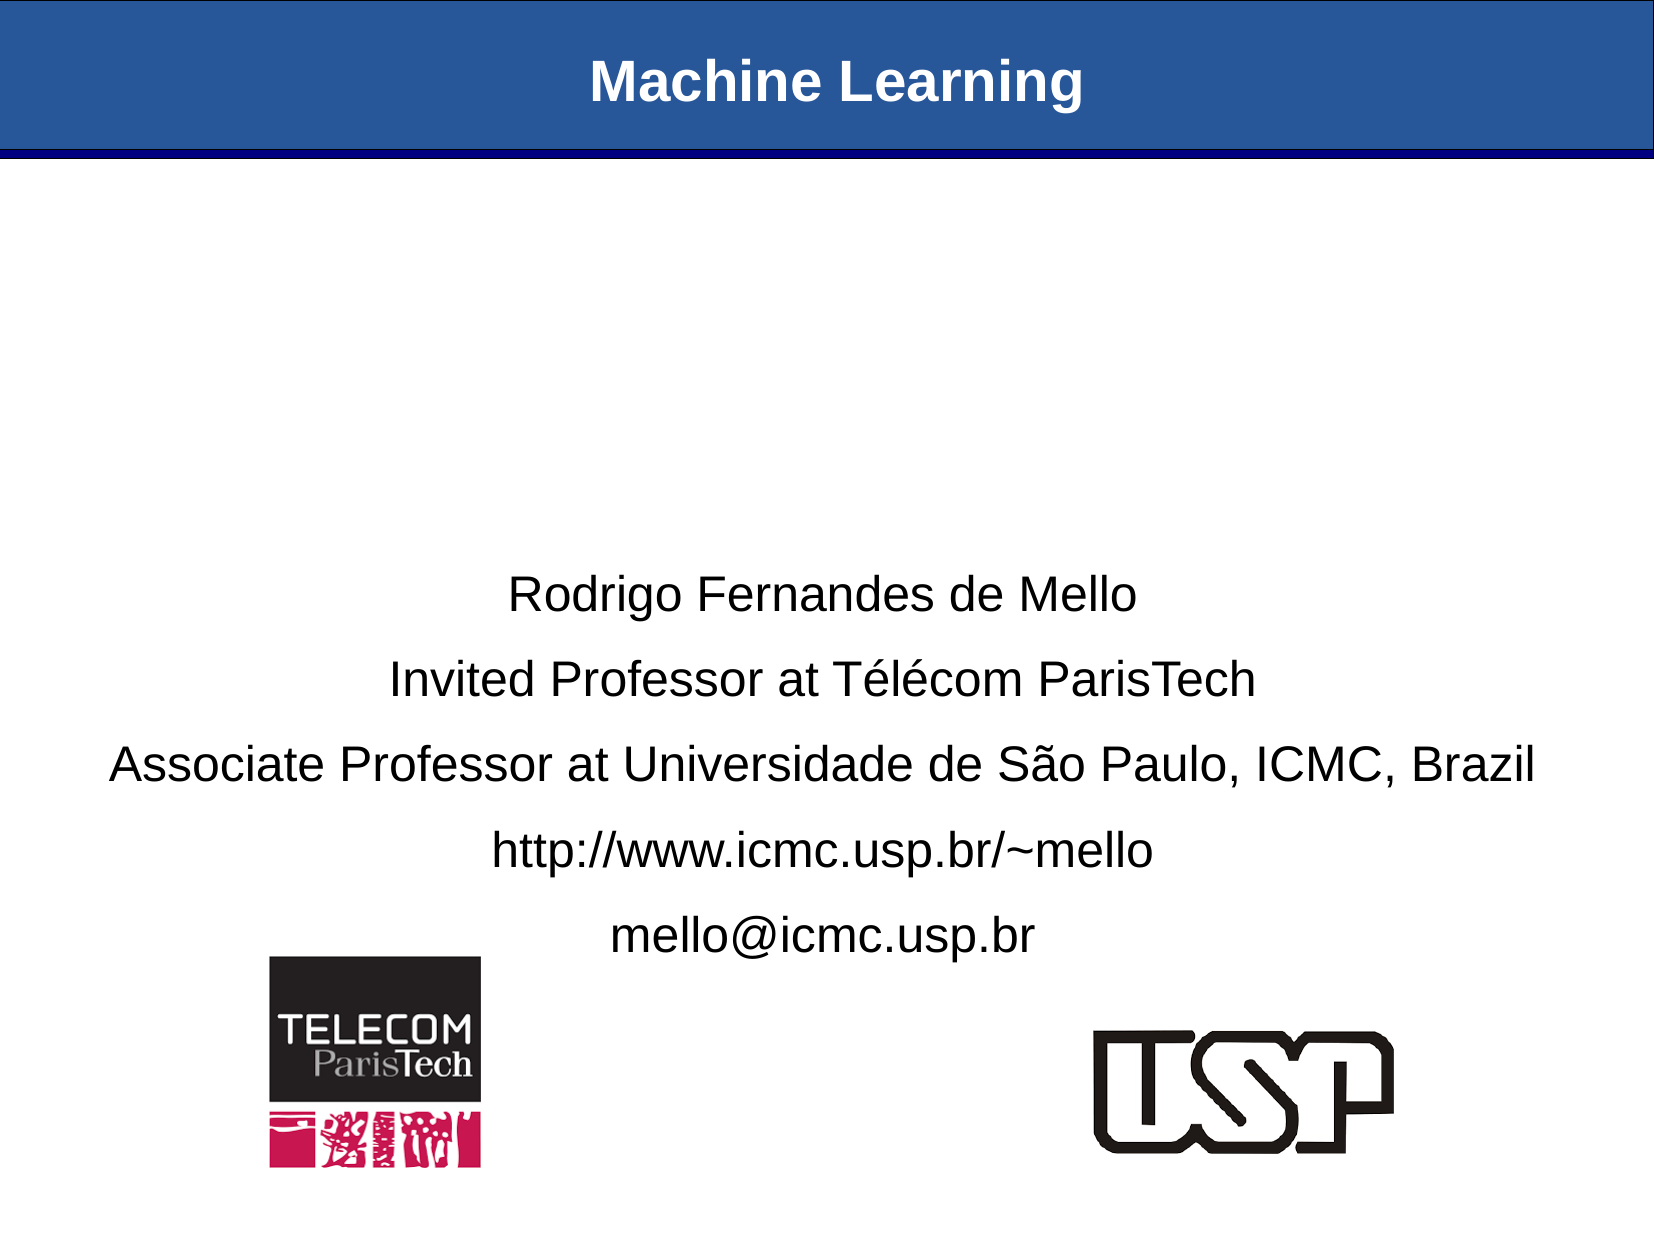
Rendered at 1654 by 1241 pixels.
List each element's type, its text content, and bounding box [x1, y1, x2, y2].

list Rodrigo Fernandes de Mello Invited Professor at Télécom ParisTech Associate Professor at Universidade de São Paulo, ICMC, Brazil http://www.icmc.usp.br/~mello mello@icmc.usp.br [75, 224, 1571, 991]
picture [262, 949, 488, 1175]
picture [1093, 1030, 1394, 1154]
text_box [0, 0, 1654, 159]
title Machine Learning [93, 5, 1582, 156]
